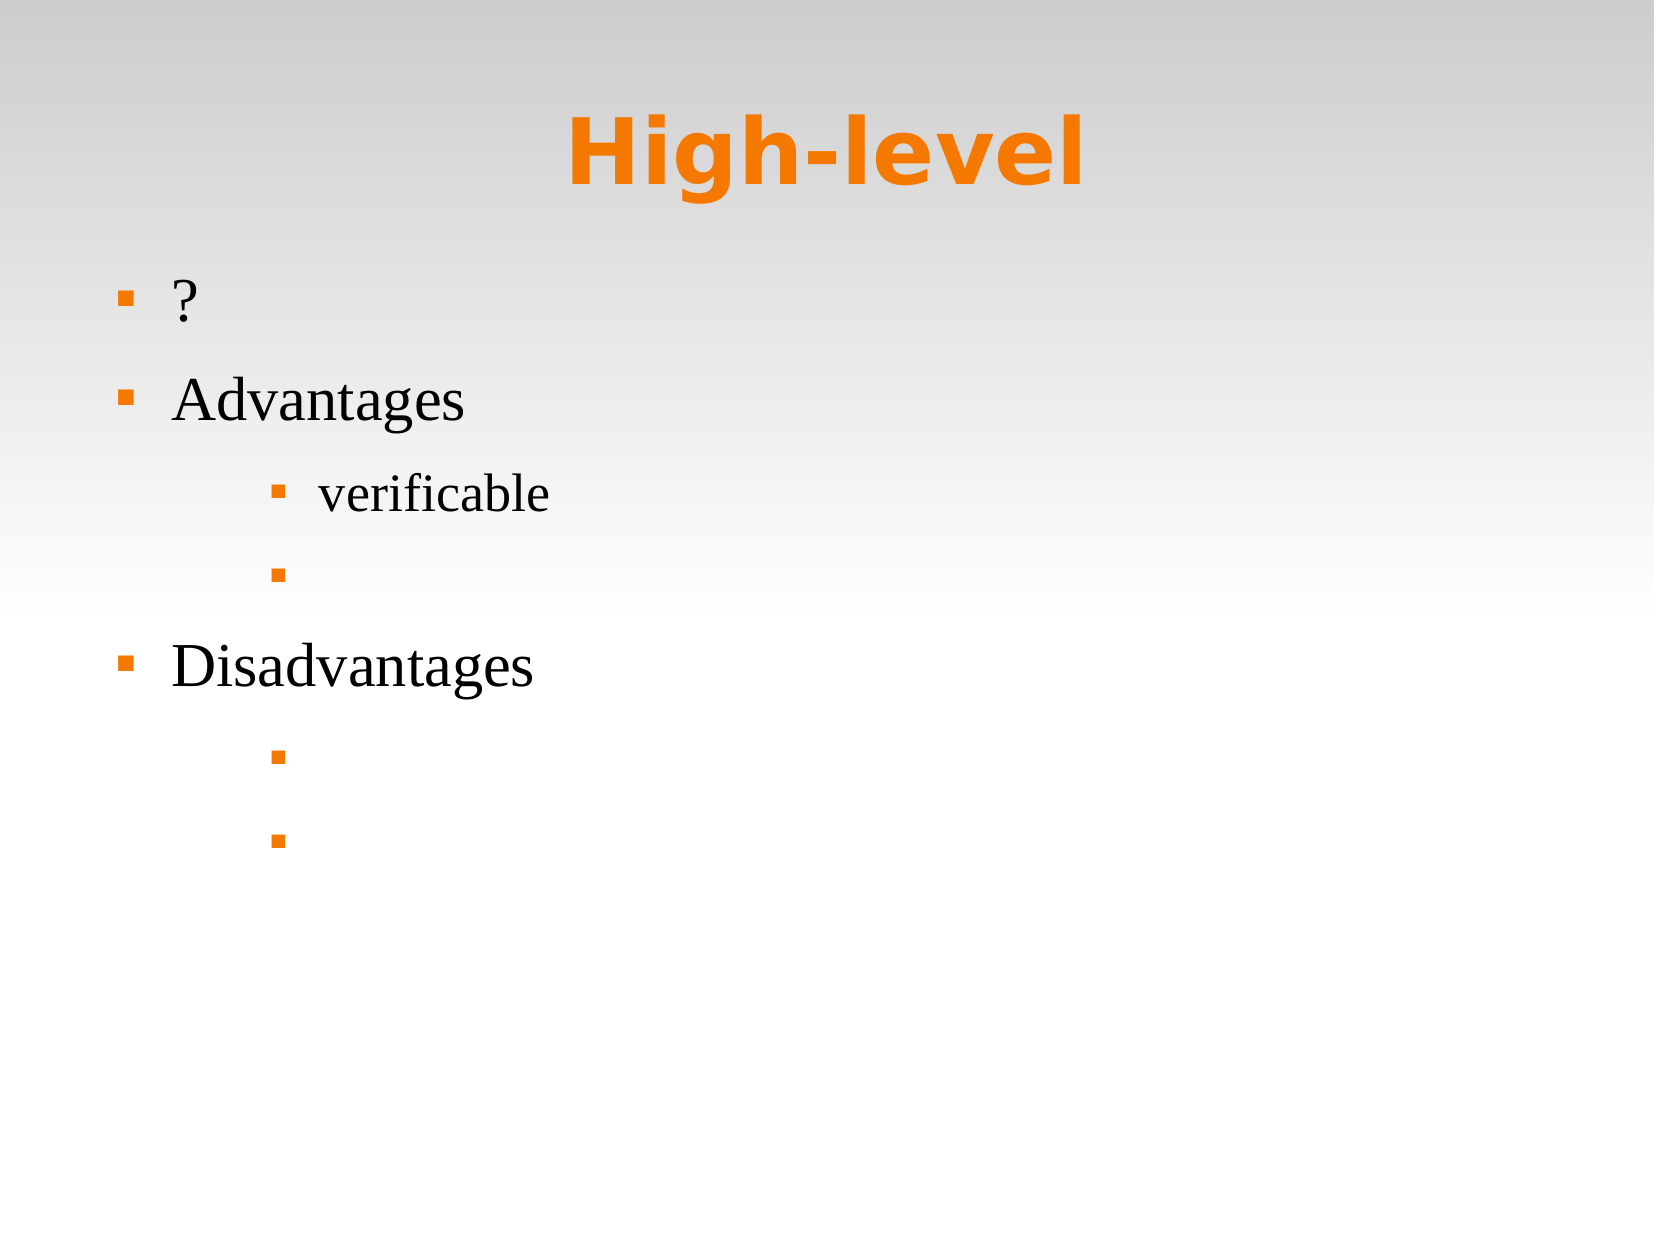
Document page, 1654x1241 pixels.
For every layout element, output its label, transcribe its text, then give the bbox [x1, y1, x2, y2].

title High-level [82, 49, 1571, 231]
list ? Advantages verificable Disadvantages [82, 231, 1571, 1035]
